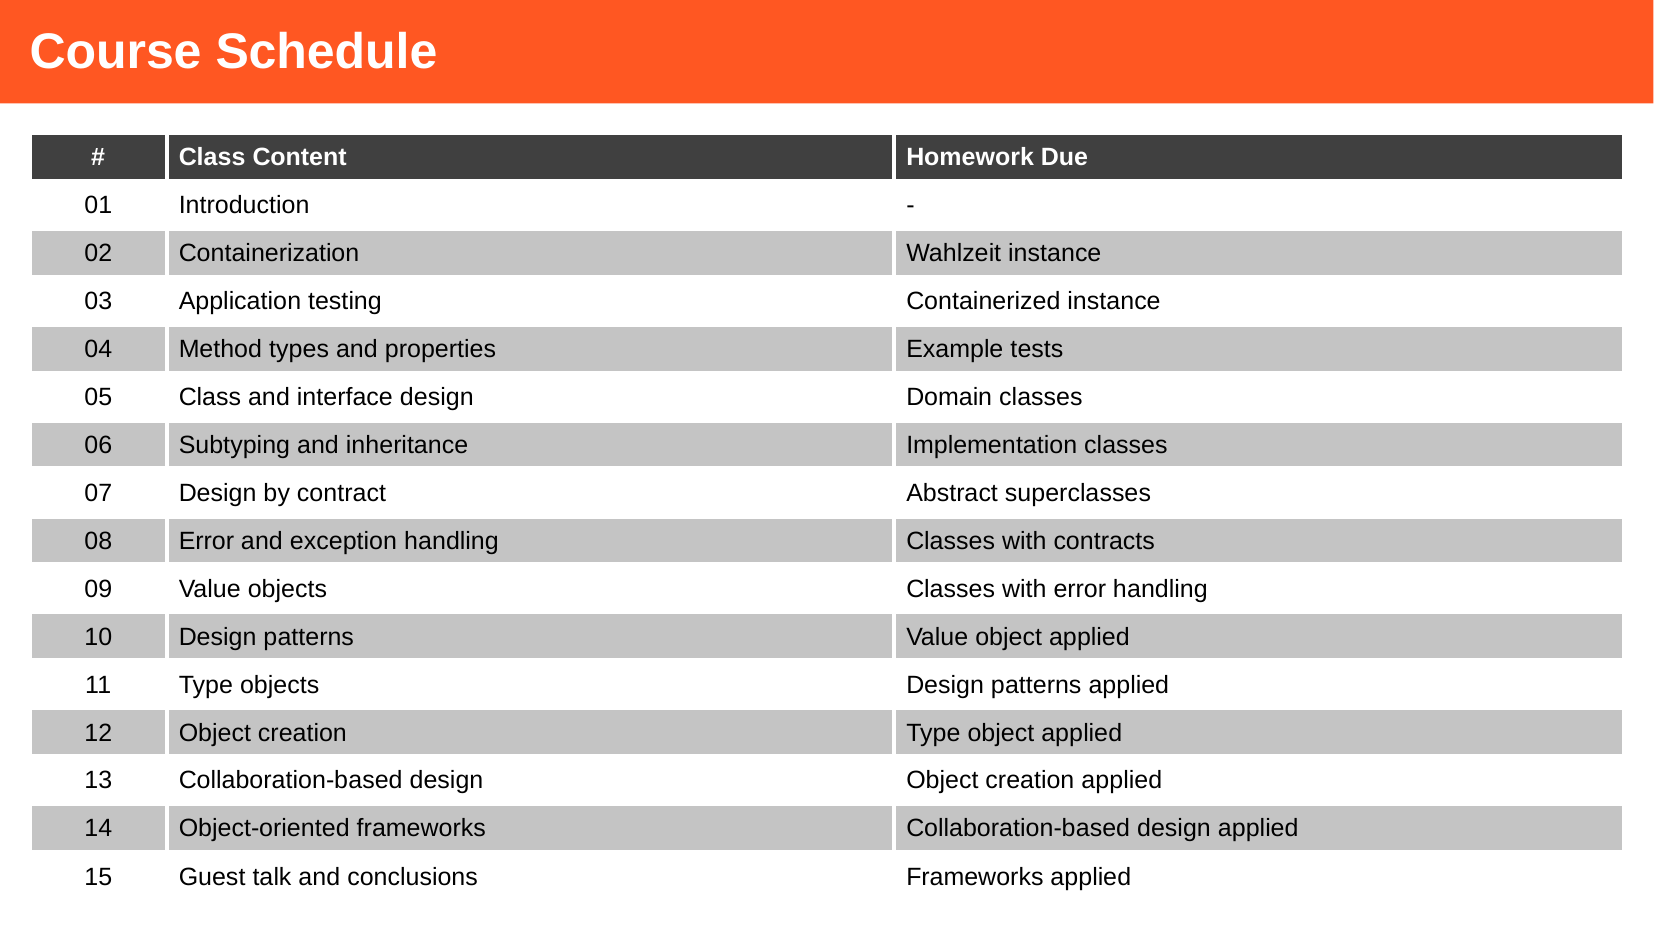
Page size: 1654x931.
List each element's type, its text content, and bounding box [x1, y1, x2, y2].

table_cell Collaboration-based design applied [896, 806, 1622, 850]
table_cell Type objects [169, 662, 892, 706]
table_header Homework Due [896, 135, 1622, 179]
table_cell Object creation applied [896, 758, 1622, 802]
table_cell Introduction [169, 183, 892, 227]
table_cell Object-oriented frameworks [169, 806, 892, 850]
table_cell 07 [32, 471, 165, 514]
table_cell Error and exception handling [169, 519, 892, 562]
table_header # [32, 135, 165, 179]
table_cell Domain classes [896, 375, 1622, 419]
table_cell Design by contract [169, 471, 892, 514]
table_cell Class and interface design [169, 375, 892, 419]
table_cell 04 [32, 327, 165, 371]
table_cell Containerized instance [896, 279, 1622, 323]
table_cell 06 [32, 423, 165, 466]
table_cell 09 [32, 567, 165, 610]
table_cell Frameworks applied [896, 854, 1622, 899]
table_cell Classes with contracts [896, 519, 1622, 562]
table_cell 08 [32, 519, 165, 562]
table_cell Value objects [169, 567, 892, 610]
table_cell Subtyping and inheritance [169, 423, 892, 466]
table_cell 01 [32, 183, 165, 227]
table_cell Application testing [169, 279, 892, 323]
table_cell Classes with error handling [896, 567, 1622, 610]
table_cell Type object applied [896, 710, 1622, 754]
table_cell 05 [32, 375, 165, 419]
table_cell Abstract superclasses [896, 471, 1622, 514]
table_cell Containerization [169, 231, 892, 275]
table_cell Design patterns applied [896, 662, 1622, 706]
table_cell Object creation [169, 710, 892, 754]
table_cell Collaboration-based design [169, 758, 892, 802]
title Course Schedule [0, 0, 1654, 104]
table_cell Guest talk and conclusions [169, 854, 892, 899]
table_cell Wahlzeit instance [896, 231, 1622, 275]
table_cell Method types and properties [169, 327, 892, 371]
table_cell 03 [32, 279, 165, 323]
table_cell Implementation classes [896, 423, 1622, 466]
table_cell Example tests [896, 327, 1622, 371]
table_header Class Content [169, 135, 892, 179]
table_cell 14 [32, 806, 165, 850]
table_cell 10 [32, 614, 165, 658]
table_cell 13 [32, 758, 165, 802]
table_cell Value object applied [896, 614, 1622, 658]
table_cell 12 [32, 710, 165, 754]
table_cell 02 [32, 231, 165, 275]
table_cell 11 [32, 662, 165, 706]
table_cell Design patterns [169, 614, 892, 658]
table_cell 15 [32, 854, 165, 899]
table_cell - [896, 183, 1622, 227]
